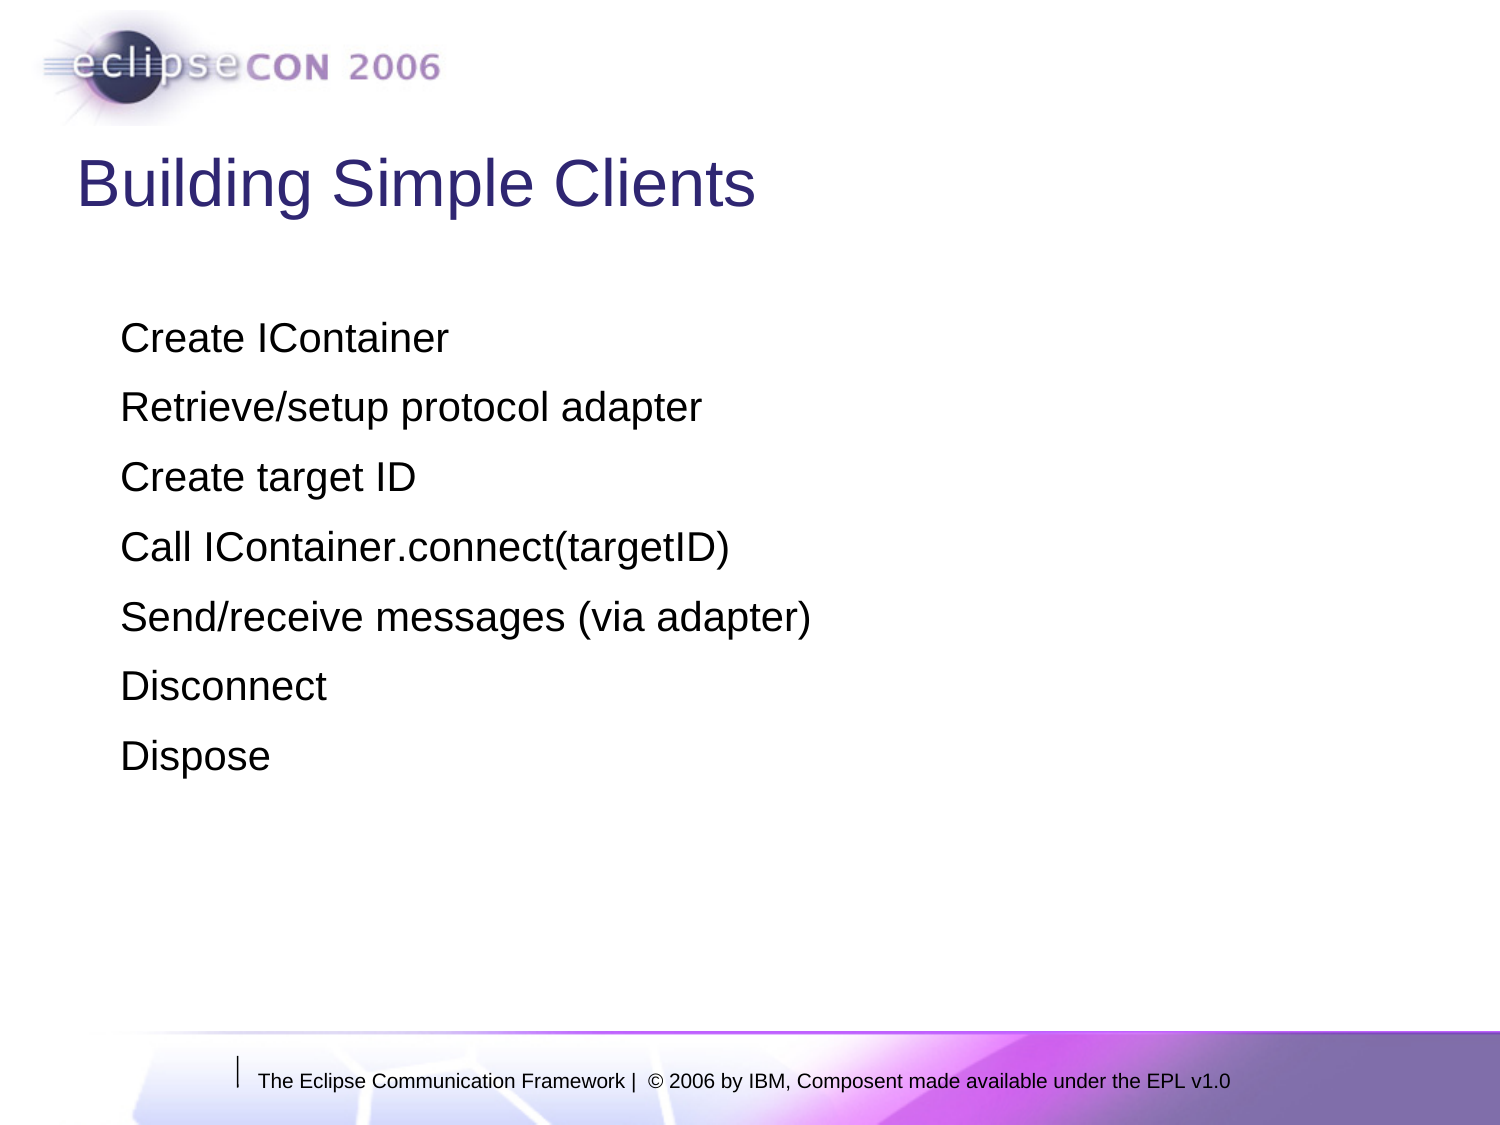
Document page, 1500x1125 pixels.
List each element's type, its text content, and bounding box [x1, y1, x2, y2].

list Create IContainer Retrieve/setup protocol adapter Create target ID Call IContainer.connect(targetID) Send/receive messages (via adapter) Disconnect Dispose [108, 291, 1378, 788]
picture [31, 10, 1040, 126]
picture [0, 1031, 1500, 1125]
title Building Simple Clients [76, 150, 1430, 226]
